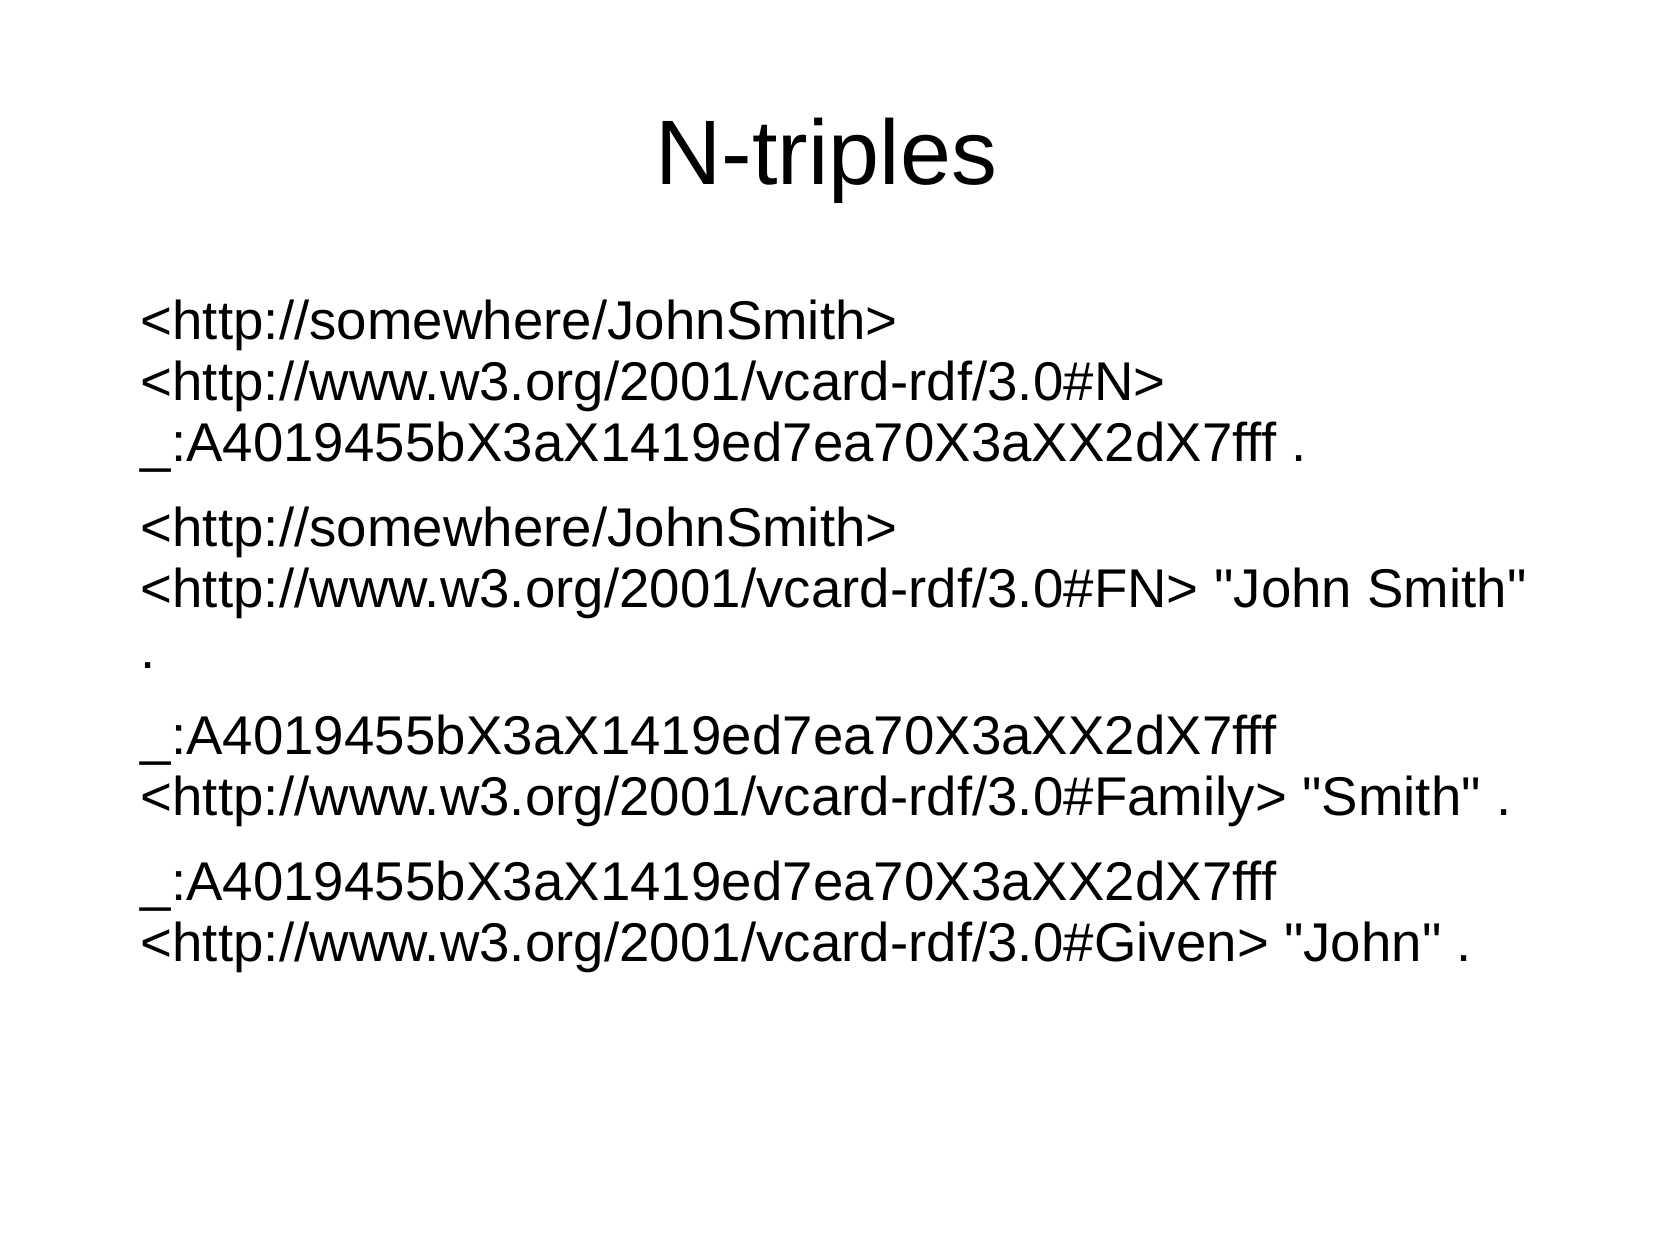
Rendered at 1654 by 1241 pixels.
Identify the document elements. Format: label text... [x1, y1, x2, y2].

list <http://somewhere/JohnSmith> <http://www.w3.org/2001/vcard-rdf/3.0#N> _:A4019455bX3aX1419ed7ea70X3aXX2dX7fff . <http://somewhere/JohnSmith> <http://www.w3.org/2001/vcard-rdf/3.0#FN> "John Smith" . _:A4019455bX3aX1419ed7ea70X3aXX2dX7fff <http://www.w3.org/2001/vcard-rdf/3.0#Family> "Smith" . _:A4019455bX3aX1419ed7ea70X3aXX2dX7fff <http://www.w3.org/2001/vcard-rdf/3.0#Given> "John" . [82, 290, 1538, 1010]
title N-triples [82, 49, 1571, 257]
